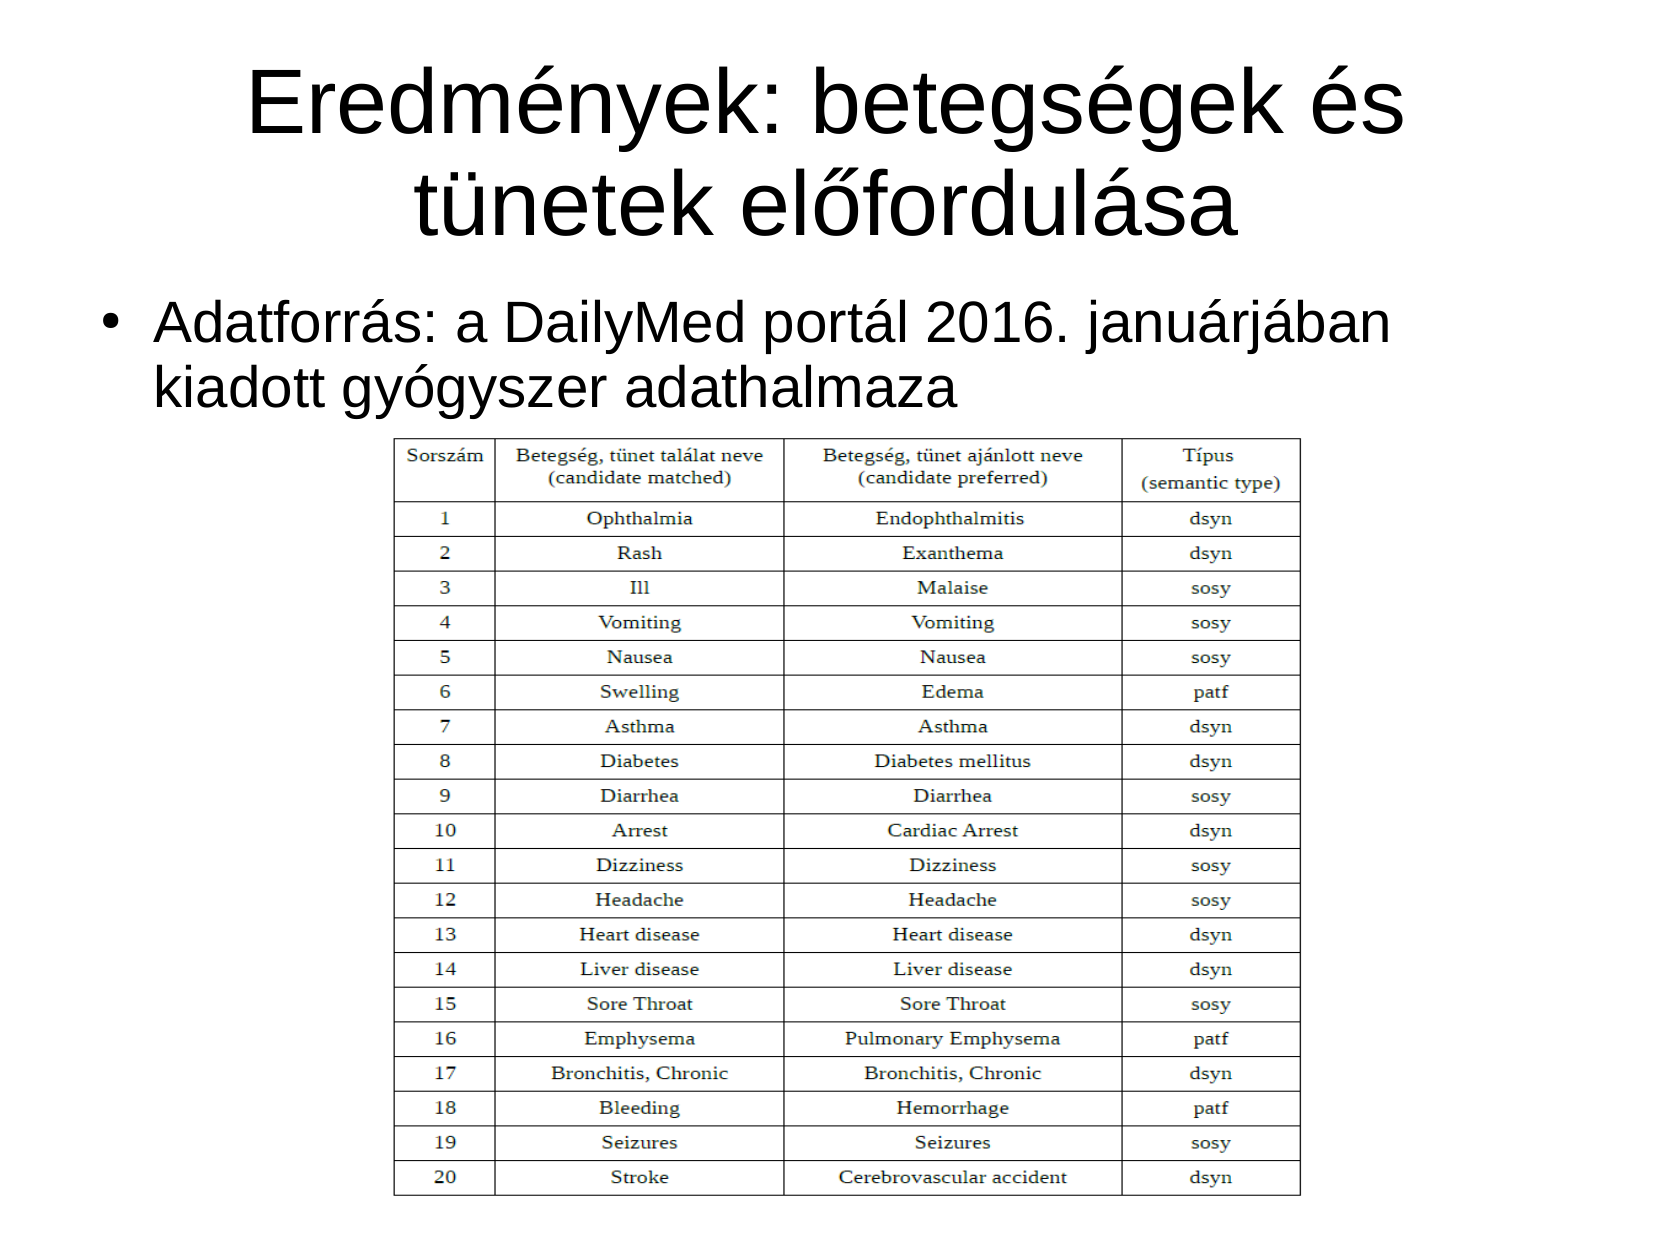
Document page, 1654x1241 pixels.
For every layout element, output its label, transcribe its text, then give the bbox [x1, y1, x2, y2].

title Eredmények: betegségek és tünetek előfordulása [82, 49, 1571, 257]
list Adatforrás: a DailyMed portál 2016. januárjában kiadott gyógyszer adathalmaza [82, 290, 1571, 436]
picture [390, 434, 1306, 1201]
